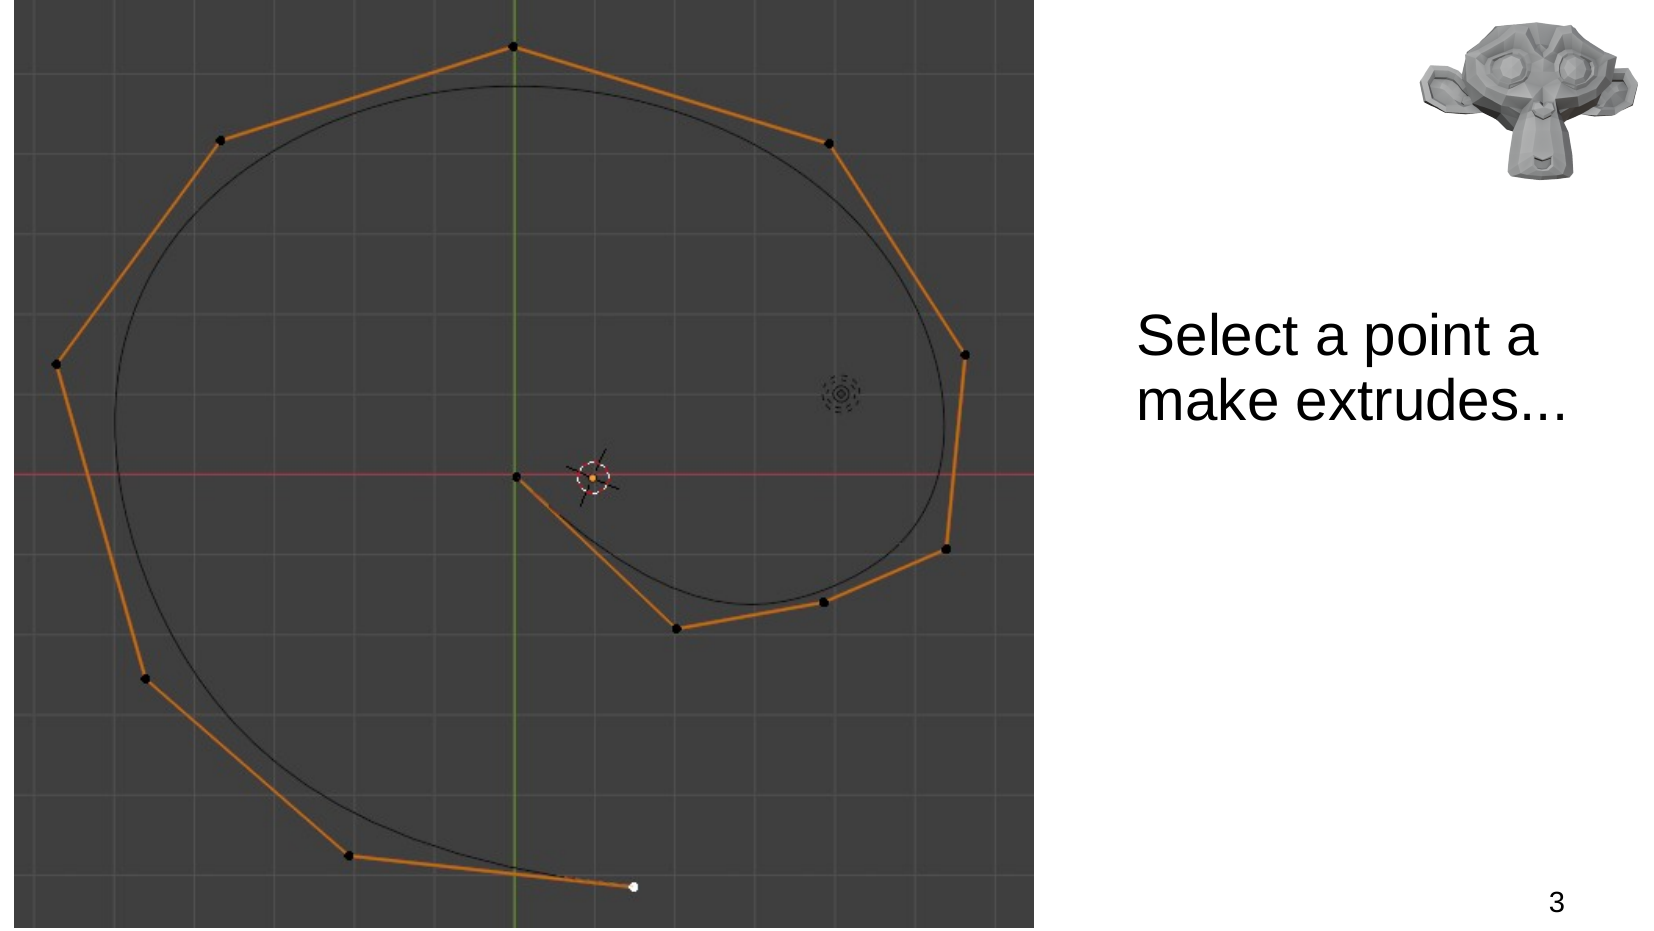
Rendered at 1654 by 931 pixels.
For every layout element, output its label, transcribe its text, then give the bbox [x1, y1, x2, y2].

picture [1411, 11, 1645, 189]
picture [14, 0, 1034, 928]
text_box Select a point a make extrudes... [1122, 295, 1625, 768]
